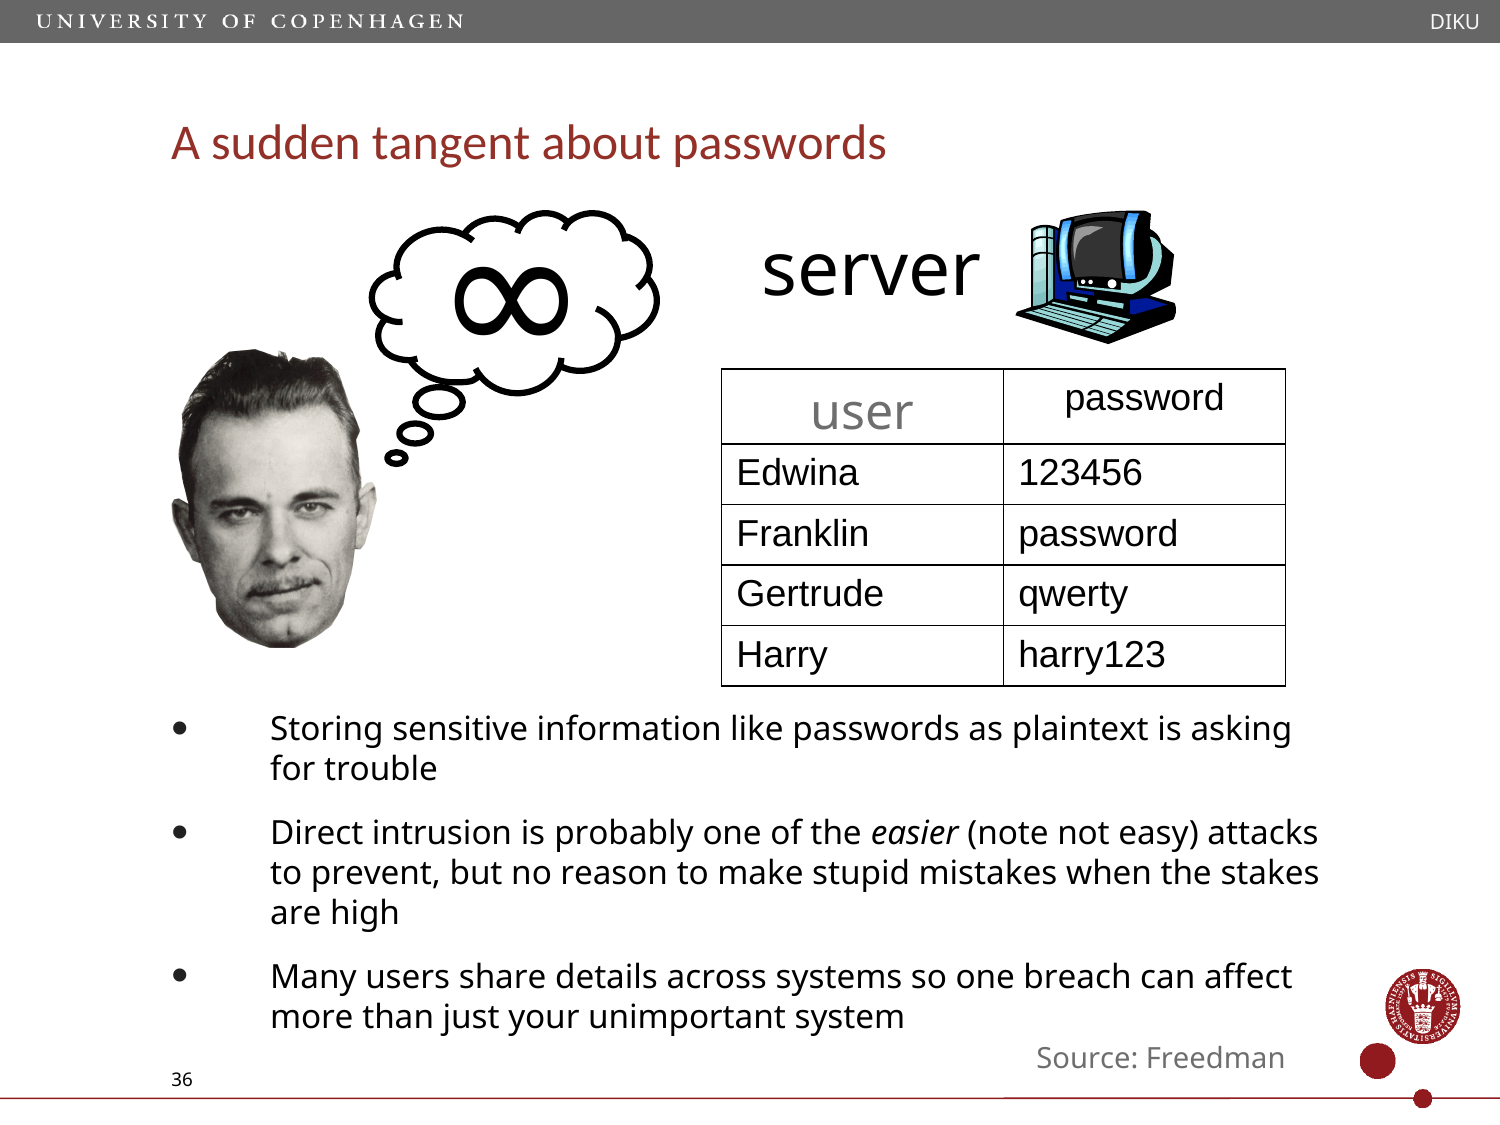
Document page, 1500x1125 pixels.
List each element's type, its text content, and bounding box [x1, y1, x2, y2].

table_cell Franklin [722, 505, 1003, 564]
table_cell Gertrude [722, 566, 1003, 625]
table_cell password [1004, 505, 1285, 564]
text_box [415, 387, 463, 418]
text_box DIKU [469, 0, 1495, 43]
text_box Storing sensitive information like passwords as plaintext is asking for trouble Direct intrusion is probably one of the easier (note not easy) attacks to prevent, but no reason to make stupid mistakes when the stakes are high Many users share details across systems so one breach can affect more than just your unimportant system [171, 707, 1330, 992]
table_cell qwerty [1004, 566, 1285, 625]
table_cell 123456 [1004, 445, 1285, 504]
table_cell [707, 464, 721, 523]
table_cell [707, 585, 721, 644]
text_box Source: Freedman [1021, 1031, 1341, 1083]
table_header user [722, 370, 1003, 443]
table_cell [977, 687, 1246, 705]
table_header [707, 404, 721, 463]
table_cell [707, 524, 721, 584]
text_box [371, 217, 657, 394]
text_box server [796, 227, 947, 303]
table_header password [1004, 370, 1285, 443]
text_box [399, 423, 431, 444]
table_cell Edwina [722, 445, 1003, 504]
text_box ∞ [414, 207, 610, 358]
picture [171, 349, 377, 648]
table_cell Harry [722, 626, 1003, 685]
text_box <number> [171, 1067, 522, 1092]
table_cell harry123 [1004, 626, 1285, 685]
table_cell [707, 645, 976, 705]
picture [0, 910, 1500, 1122]
text_box [387, 452, 406, 464]
text_box A sudden tangent about passwords [171, 75, 1329, 171]
picture [1015, 209, 1179, 345]
